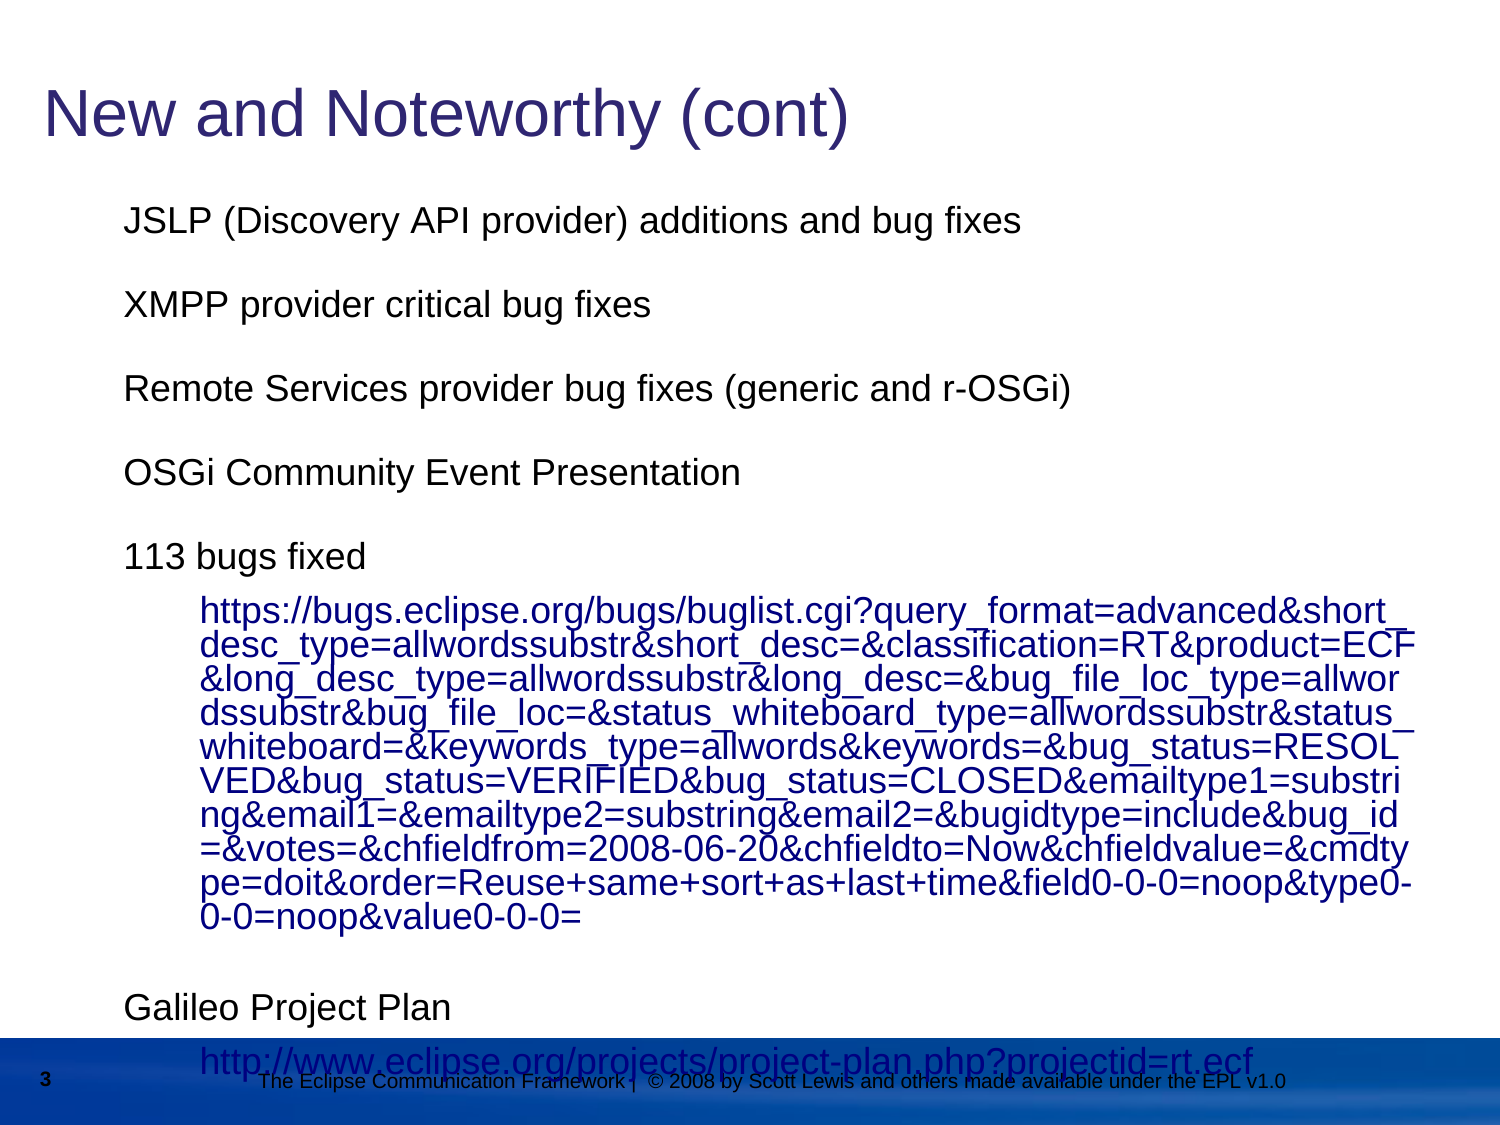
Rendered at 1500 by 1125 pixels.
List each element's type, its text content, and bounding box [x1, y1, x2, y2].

list JSLP (Discovery API provider) additions and bug fixes XMPP provider critical bug fixes Remote Services provider bug fixes (generic and r-OSGi) OSGi Community Event Presentation 113 bugs fixed https://bugs.eclipse.org/bugs/buglist.cgi?query_format=advanced&short_desc_type=allwordssubstr&short_desc=&classification=RT&product=ECF&long_desc_type=allwordssubstr&long_desc=&bug_file_loc_type=allwordssubstr&bug_file_loc=&status_whiteboard_type=allwordssubstr&status_whiteboard=&keywords_type=allwords&keywords=&bug_status=RESOLVED&bug_status=VERIFIED&bug_status=CLOSED&emailtype1=substring&email1=&emailtype2=substring&email2=&bugidtype=include&bug_id=&votes=&chfieldfrom=2008-06-20&chfieldto=Now&chfieldvalue=&cmdtype=doit&order=Reuse+same+sort+as+last+time&field0-0-0=noop&type0-0-0=noop&value0-0-0= Galileo Project Plan http://www.eclipse.org/projects/project-plan.php?projectid=rt.ecf [108, 192, 1434, 918]
picture [0, 1038, 1500, 1125]
title New and Noteworthy (cont) [28, 74, 1382, 165]
